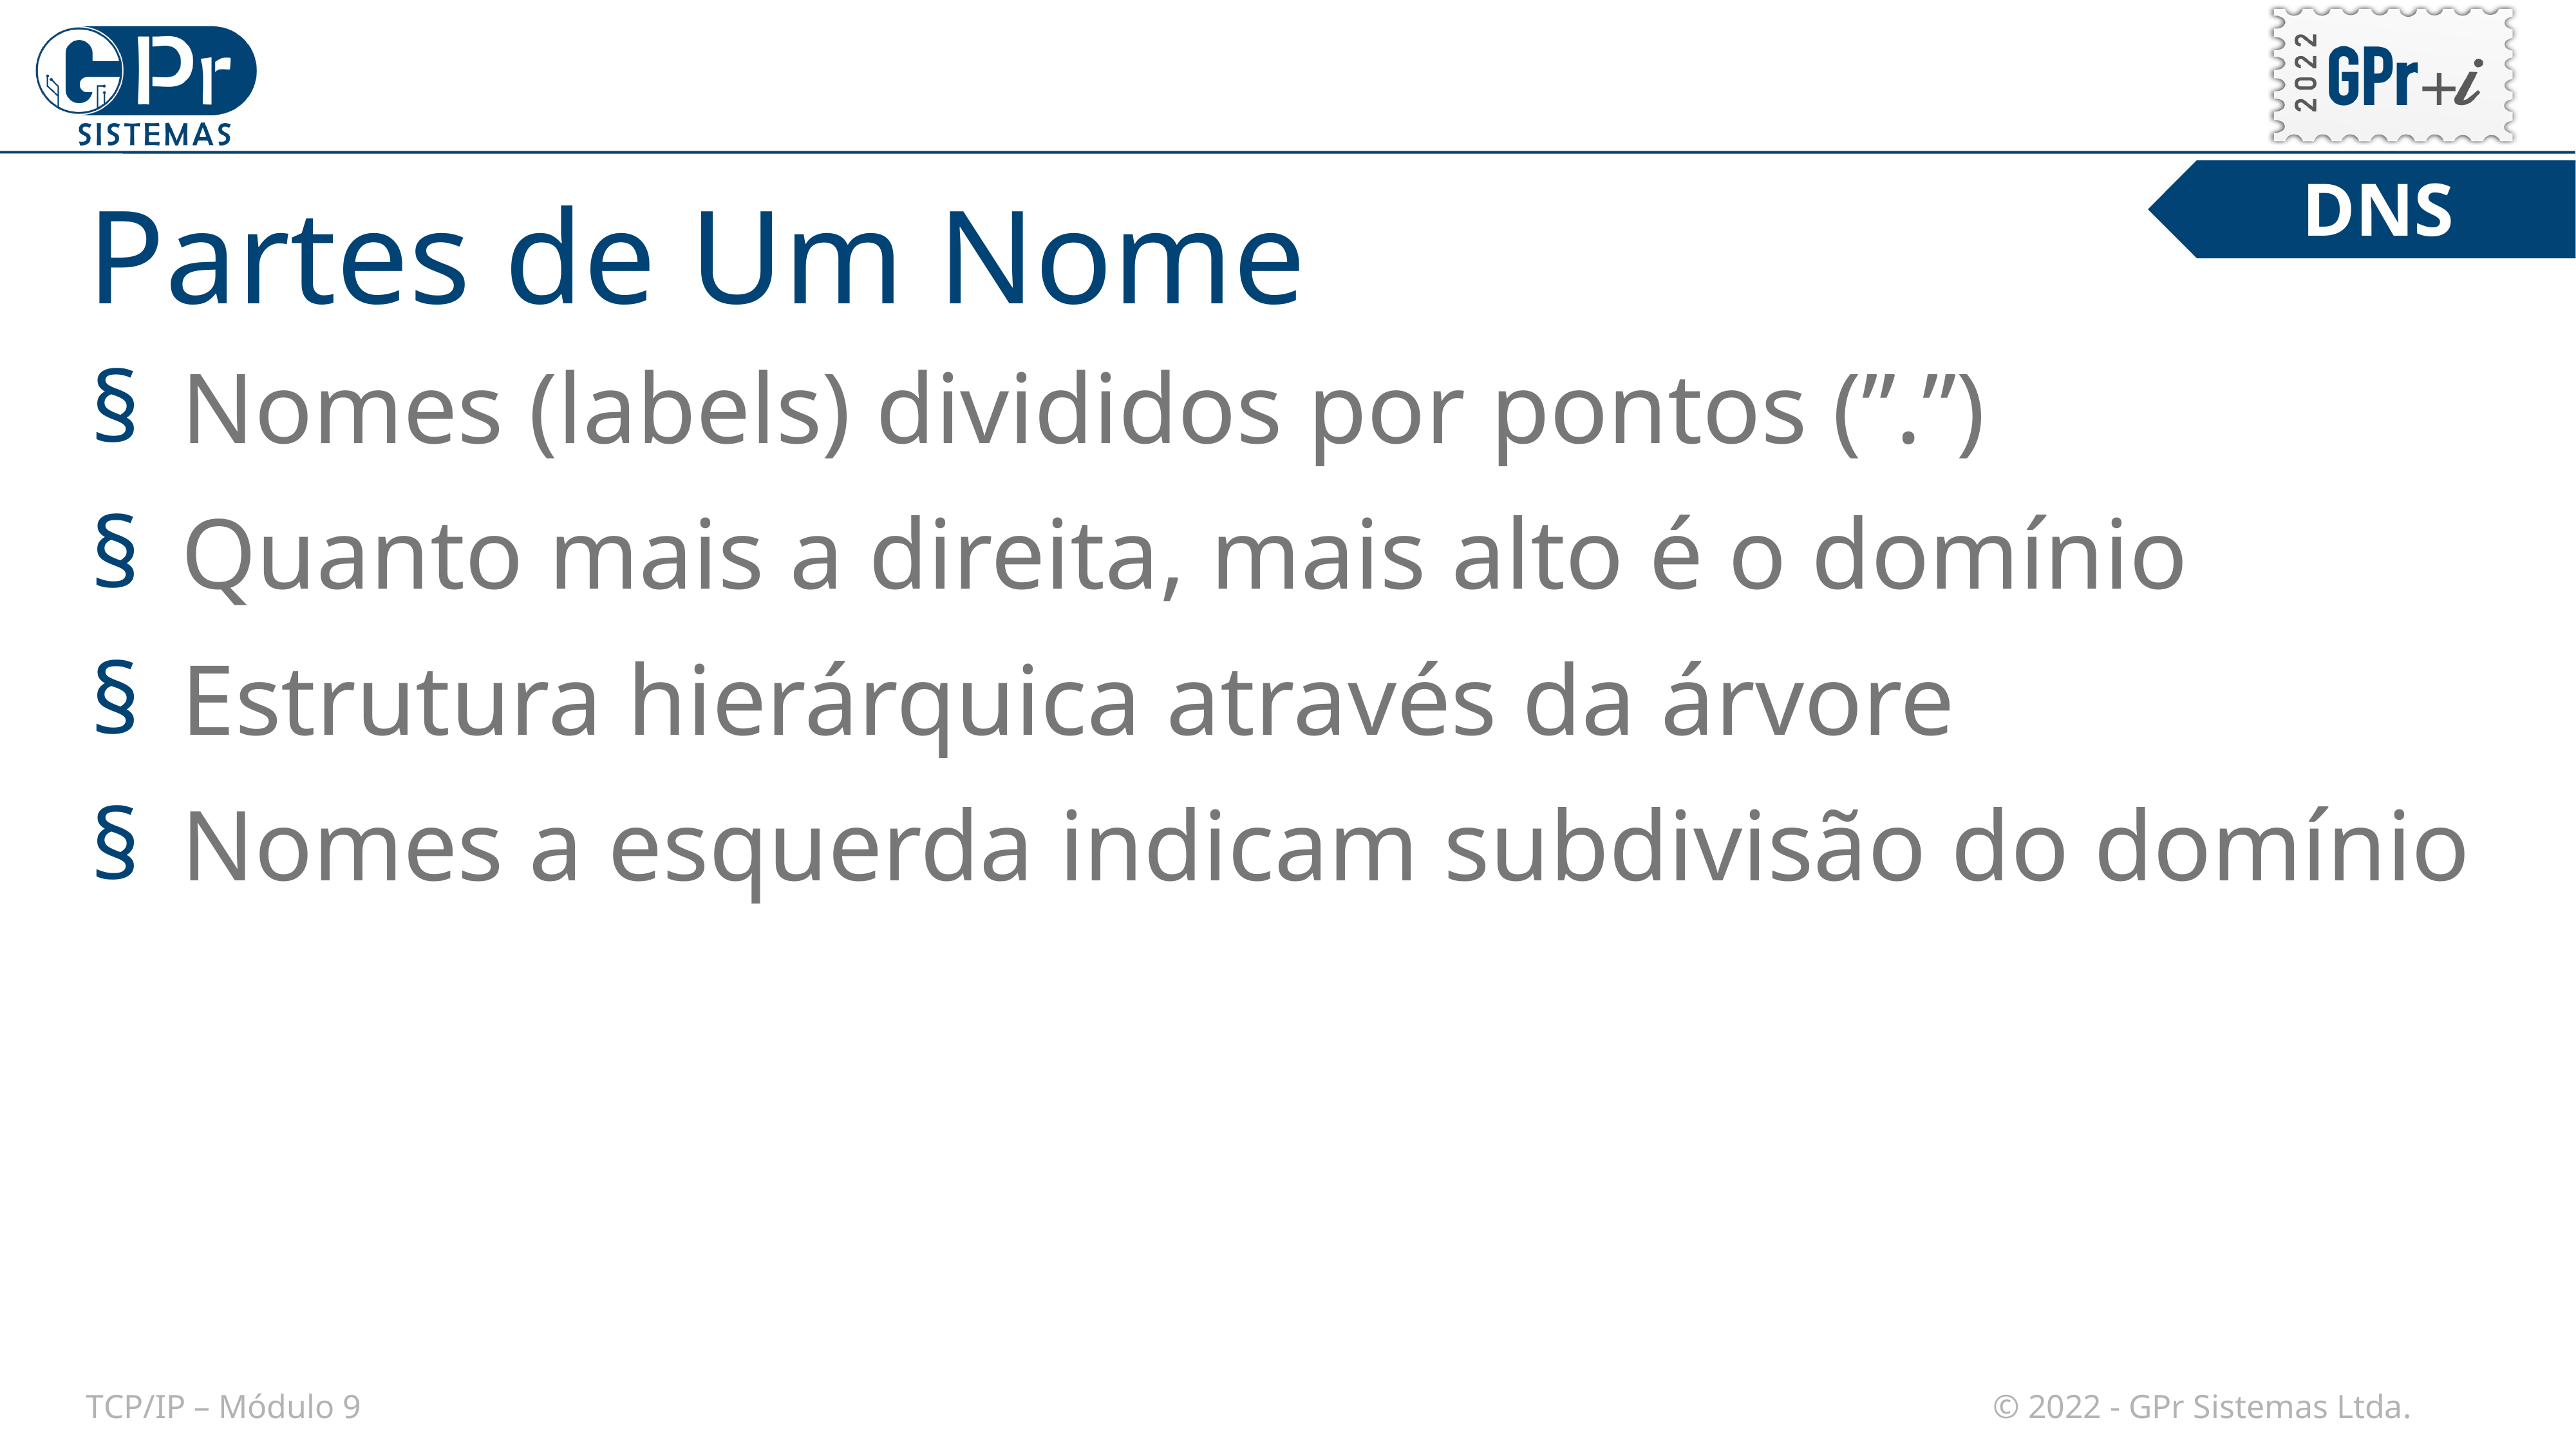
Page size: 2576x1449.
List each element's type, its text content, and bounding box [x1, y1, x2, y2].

text_box [2148, 160, 2576, 258]
list Partes de Um Nome [81, 169, 2496, 343]
text_box DNS [2219, 157, 2537, 256]
picture [34, 26, 257, 147]
list Nomes (labels) divididos por pontos (”.”) Quanto mais a direita, mais alto é o domı́nio Estrutura hierárquica através da árvore Nomes a esquerda indicam subdivisão do domı́nio [80, 319, 2496, 1382]
picture [2268, 4, 2519, 145]
